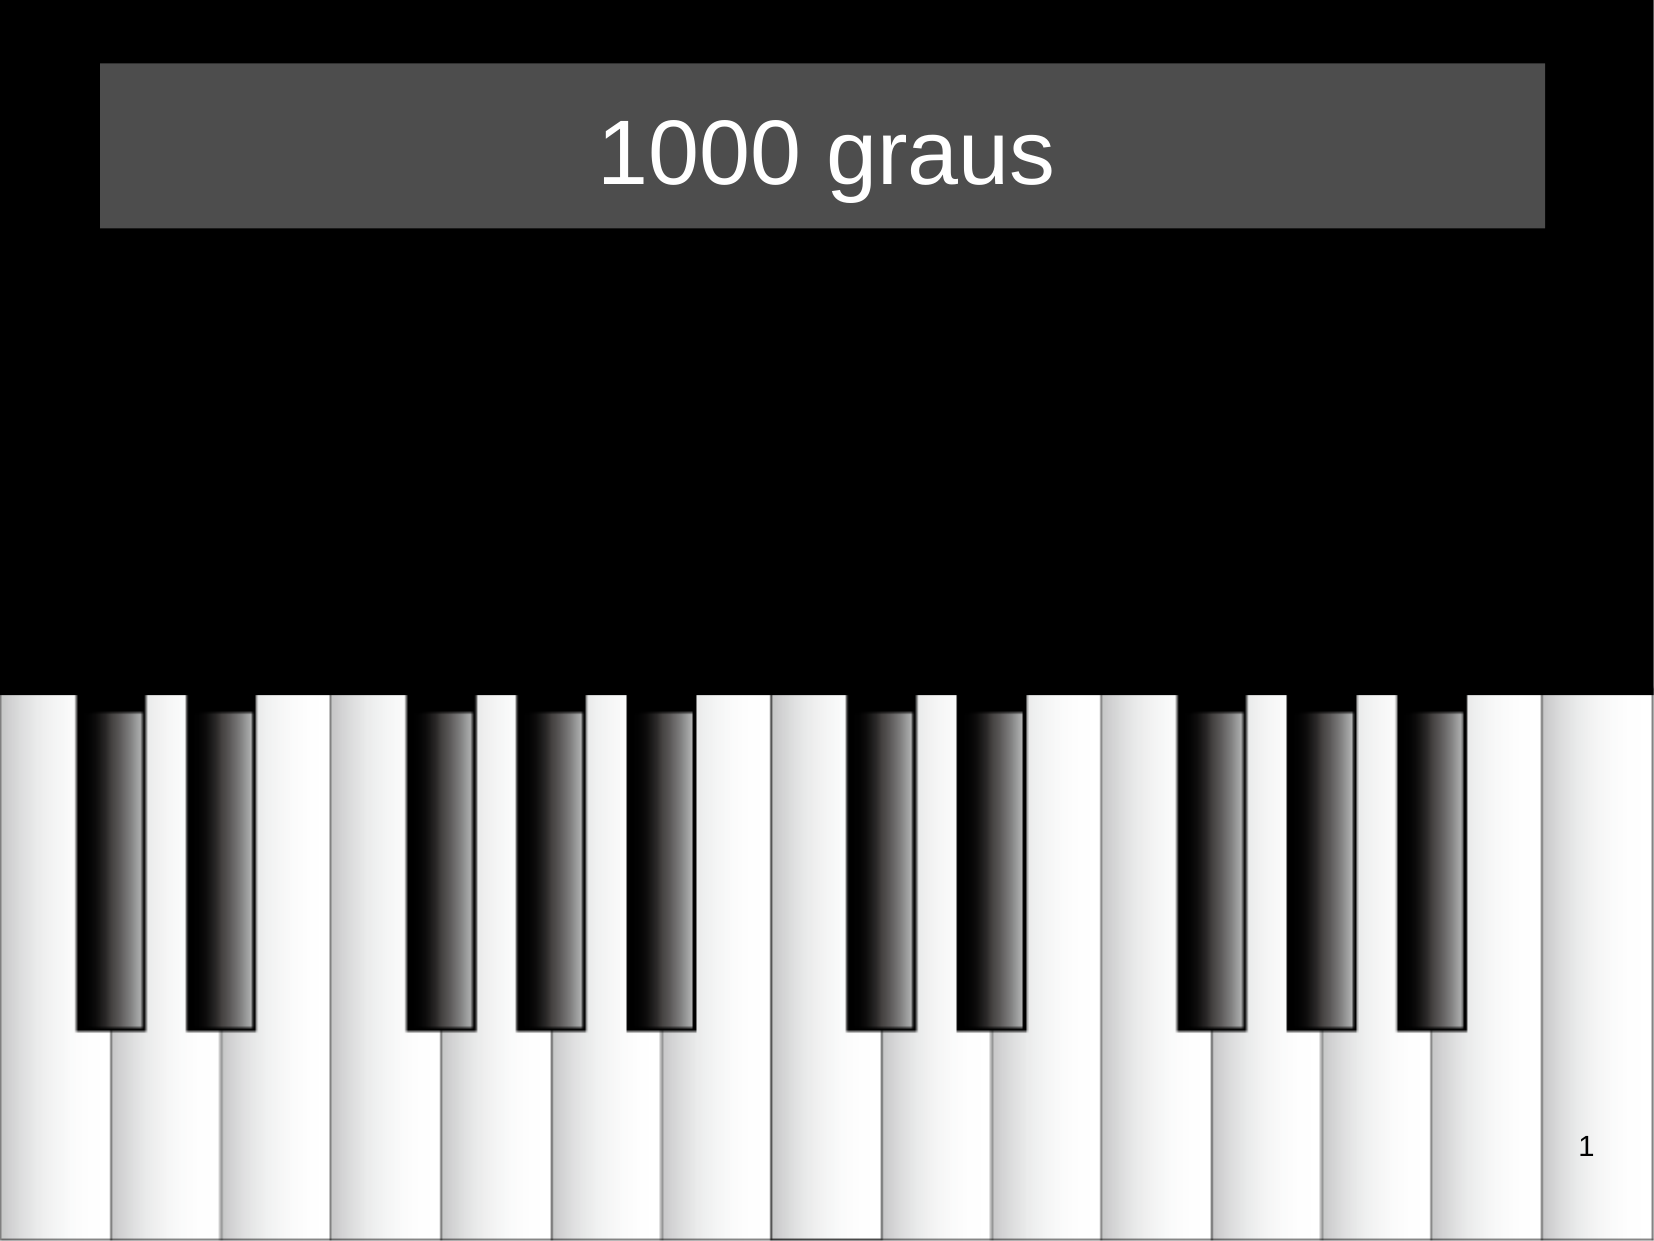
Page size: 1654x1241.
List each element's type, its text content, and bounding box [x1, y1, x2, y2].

picture [0, 696, 1654, 1241]
title 1000 graus [82, 49, 1571, 257]
